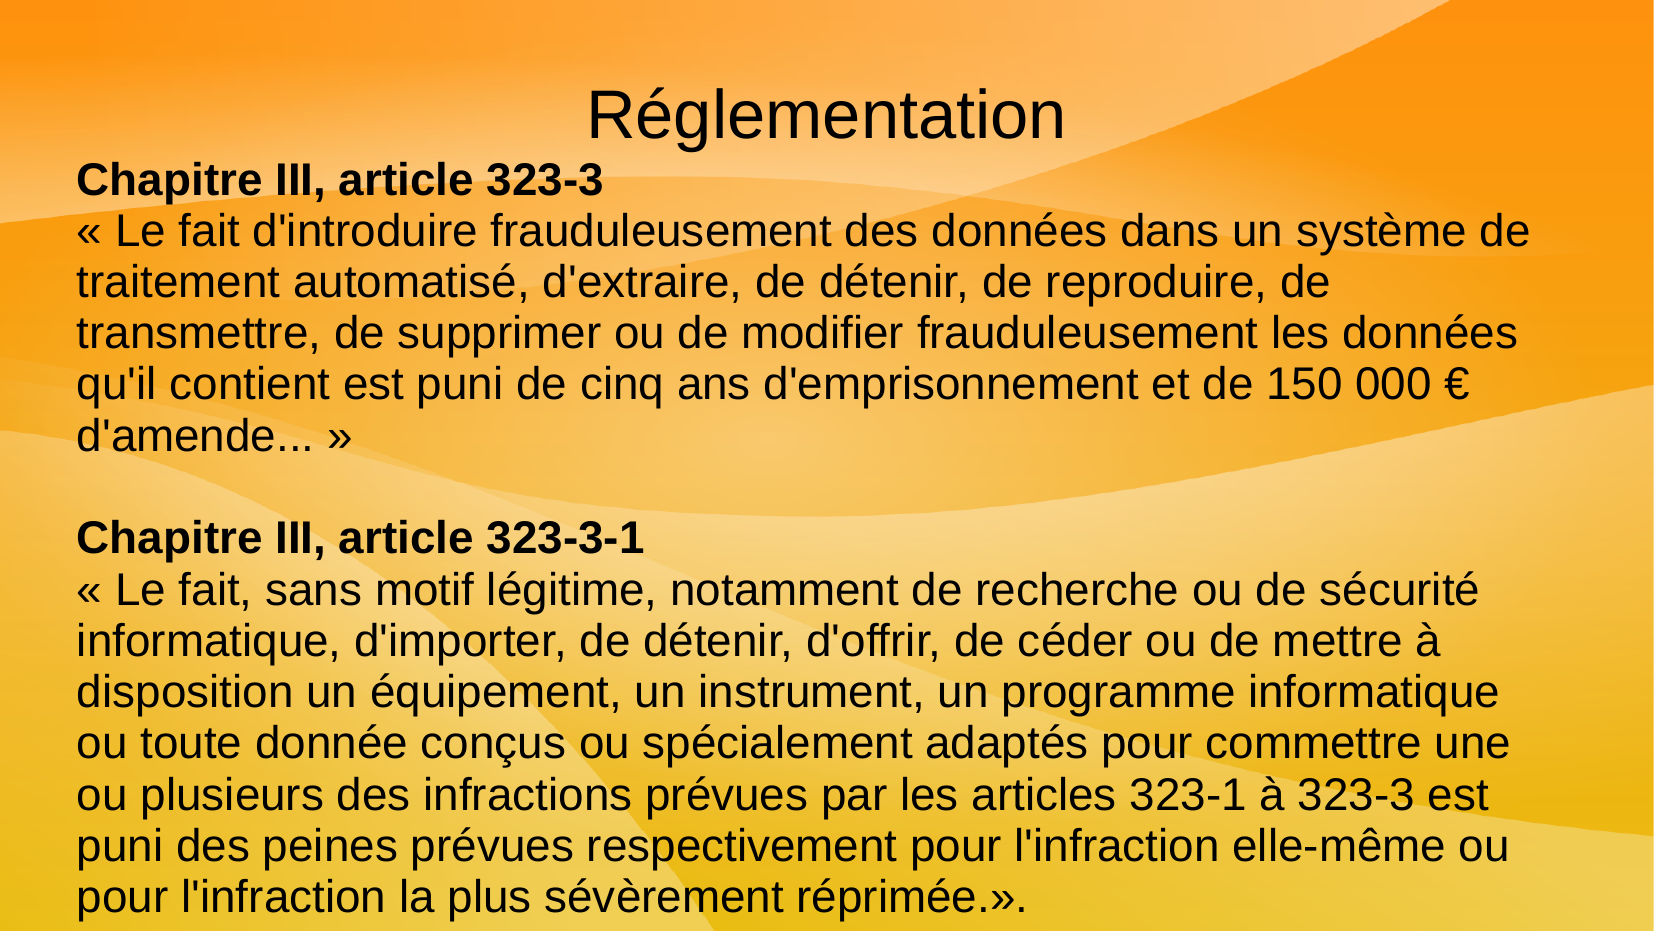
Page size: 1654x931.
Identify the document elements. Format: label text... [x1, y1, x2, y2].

picture [0, 0, 1654, 931]
title Réglementation [82, 37, 1571, 193]
subtitle Chapitre III, article 323-3 « Le fait d'introduire frauduleusement des données dans un système de traitement automatisé, d'extraire, de détenir, de reproduire, de transmettre, de supprimer ou de modifier frauduleusement les données qu'il contient est puni de cinq ans d'emprisonnement et de 150 000 € d'amende... » Chapitre III, article 323-3-1 « Le fait, sans motif légitime, notamment de recherche ou de sécurité informatique, d'importer, de détenir, d'offrir, de céder ou de mettre à disposition un équipement, un instrument, un programme informatique ou toute donnée conçus ou spécialement adaptés pour commettre une ou plusieurs des infractions prévues par les articles 323-1 à 323-3 est puni des peines prévues respectivement pour l'infraction elle-même ou pour l'infraction la plus sévèrement réprimée.». [76, 153, 1565, 923]
